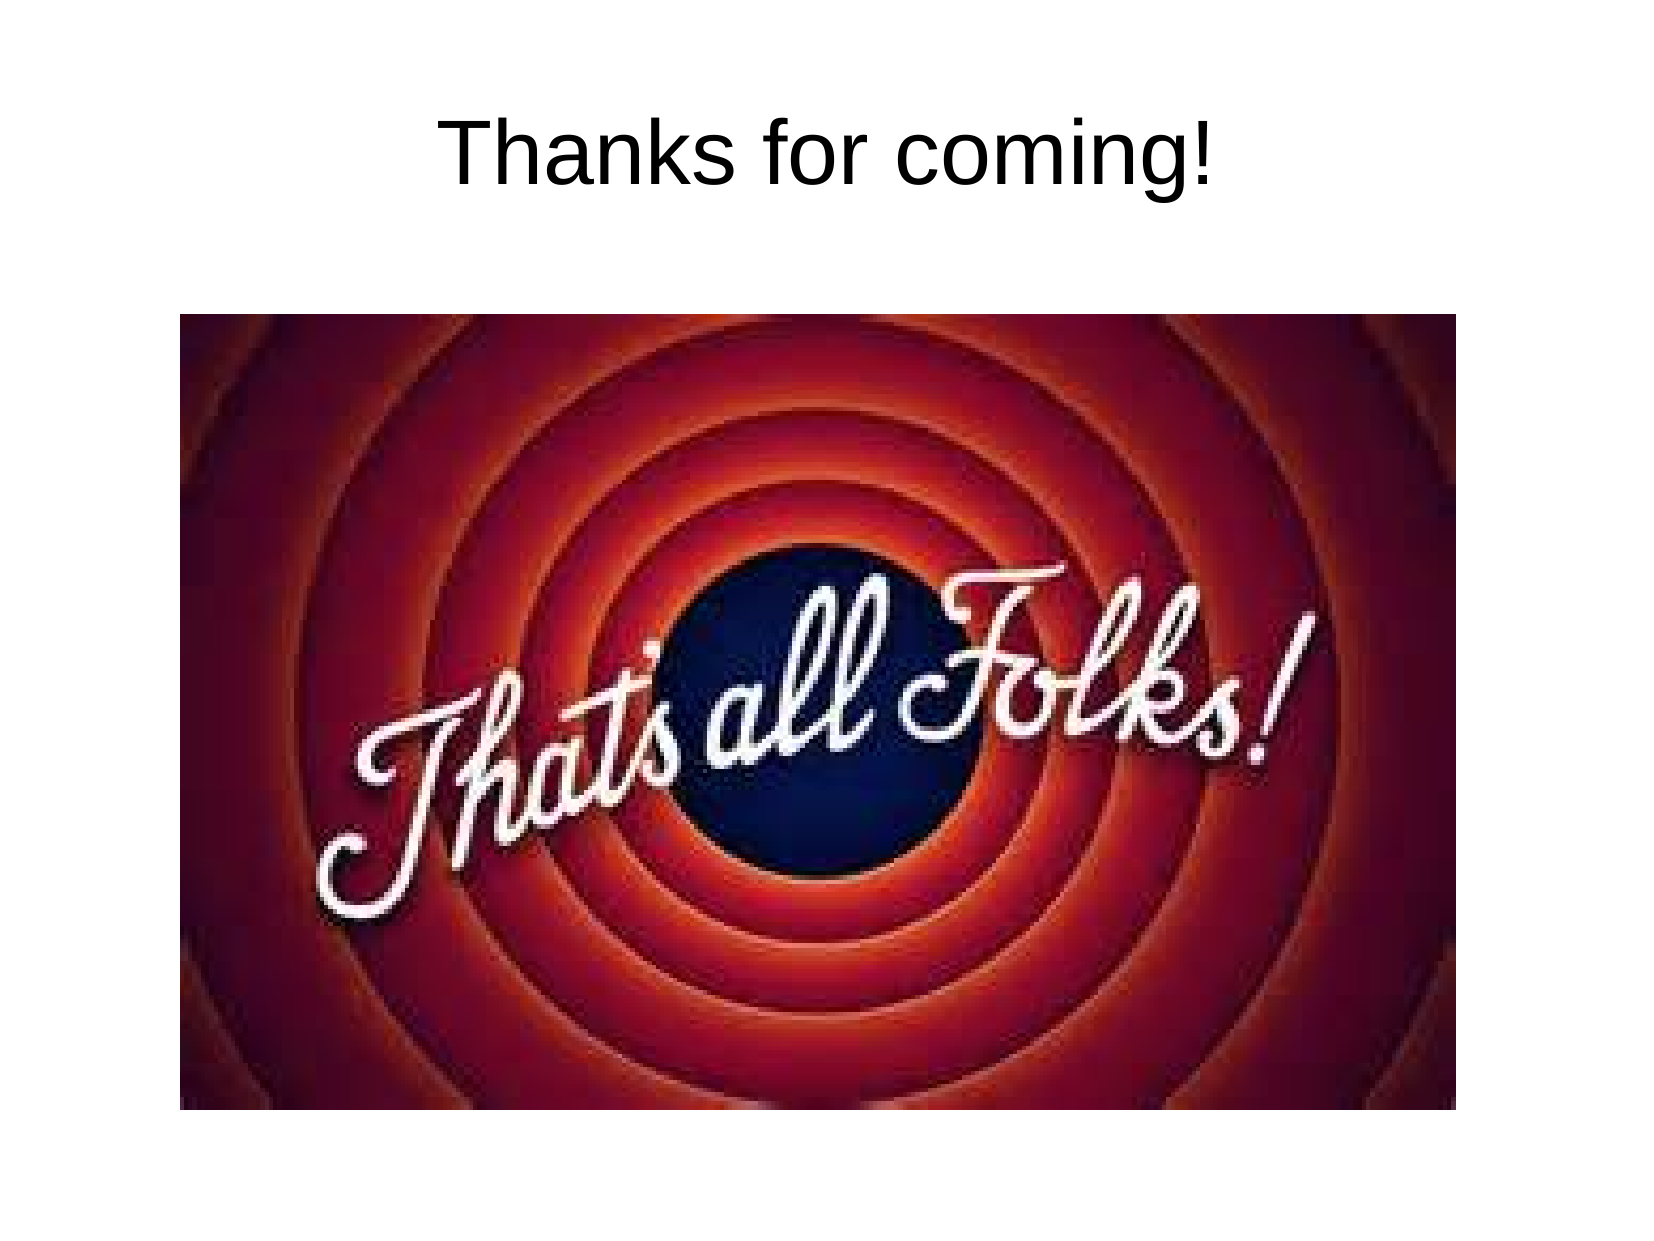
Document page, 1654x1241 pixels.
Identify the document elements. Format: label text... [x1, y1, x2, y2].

title Thanks for coming! [82, 49, 1571, 257]
picture [180, 314, 1456, 1111]
